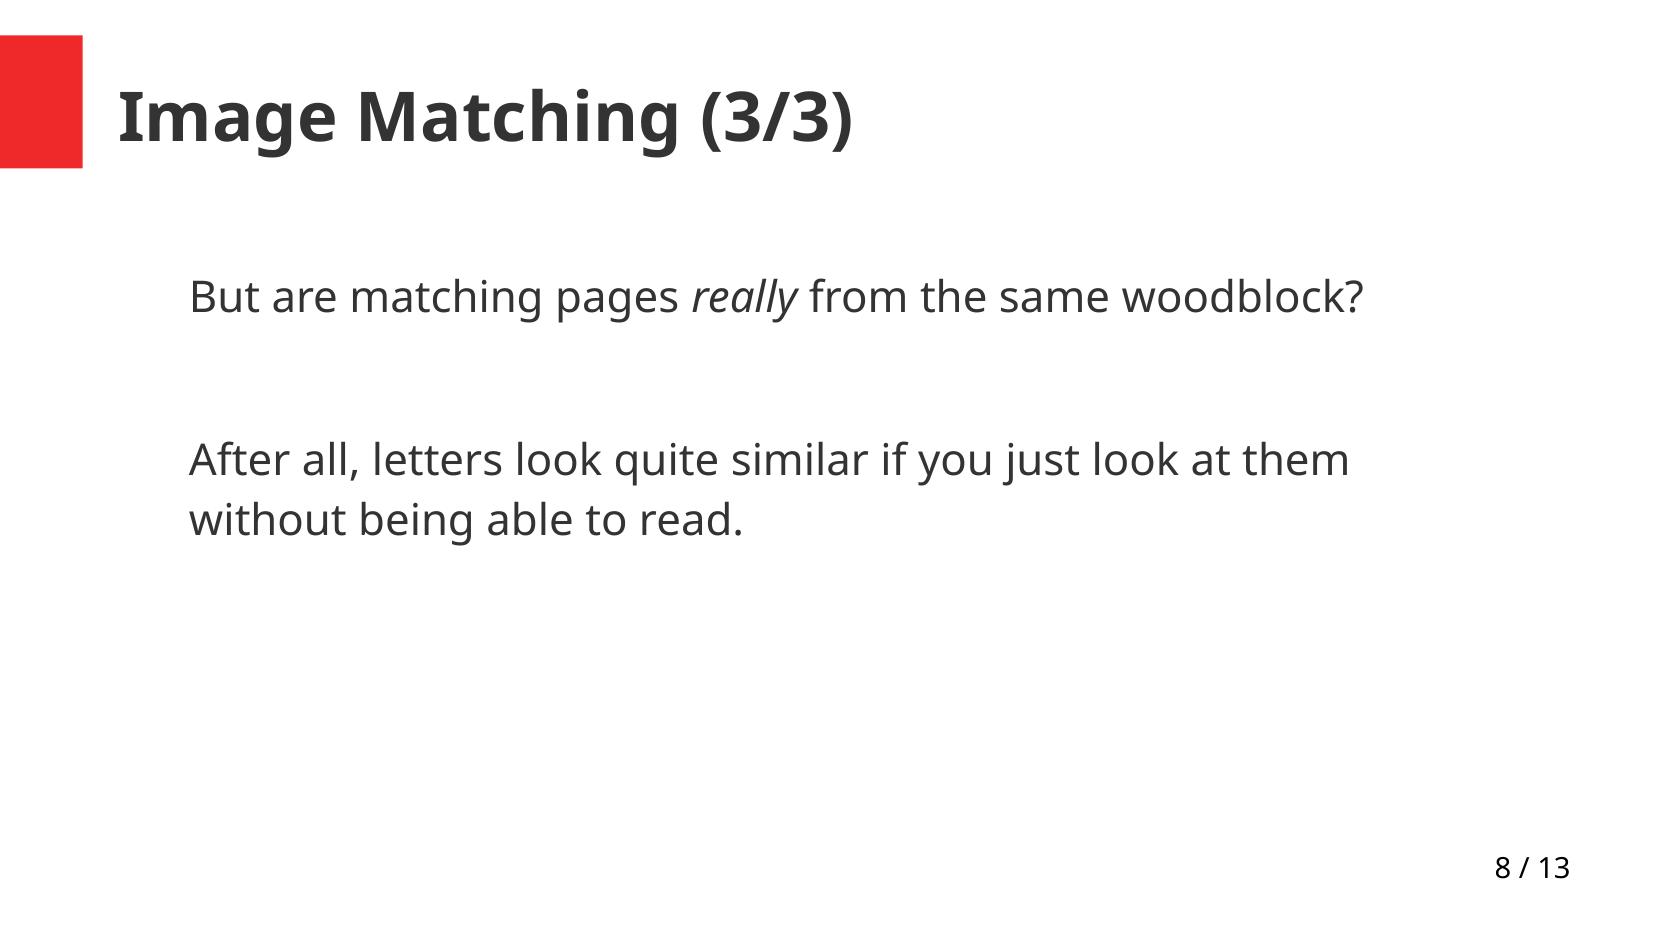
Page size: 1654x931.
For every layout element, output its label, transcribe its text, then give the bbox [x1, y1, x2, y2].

list But are matching pages really from the same woodblock? After all, letters look quite similar if you just look at them without being able to read. [118, 265, 1394, 806]
title Image Matching (3/3) [118, 37, 1571, 193]
